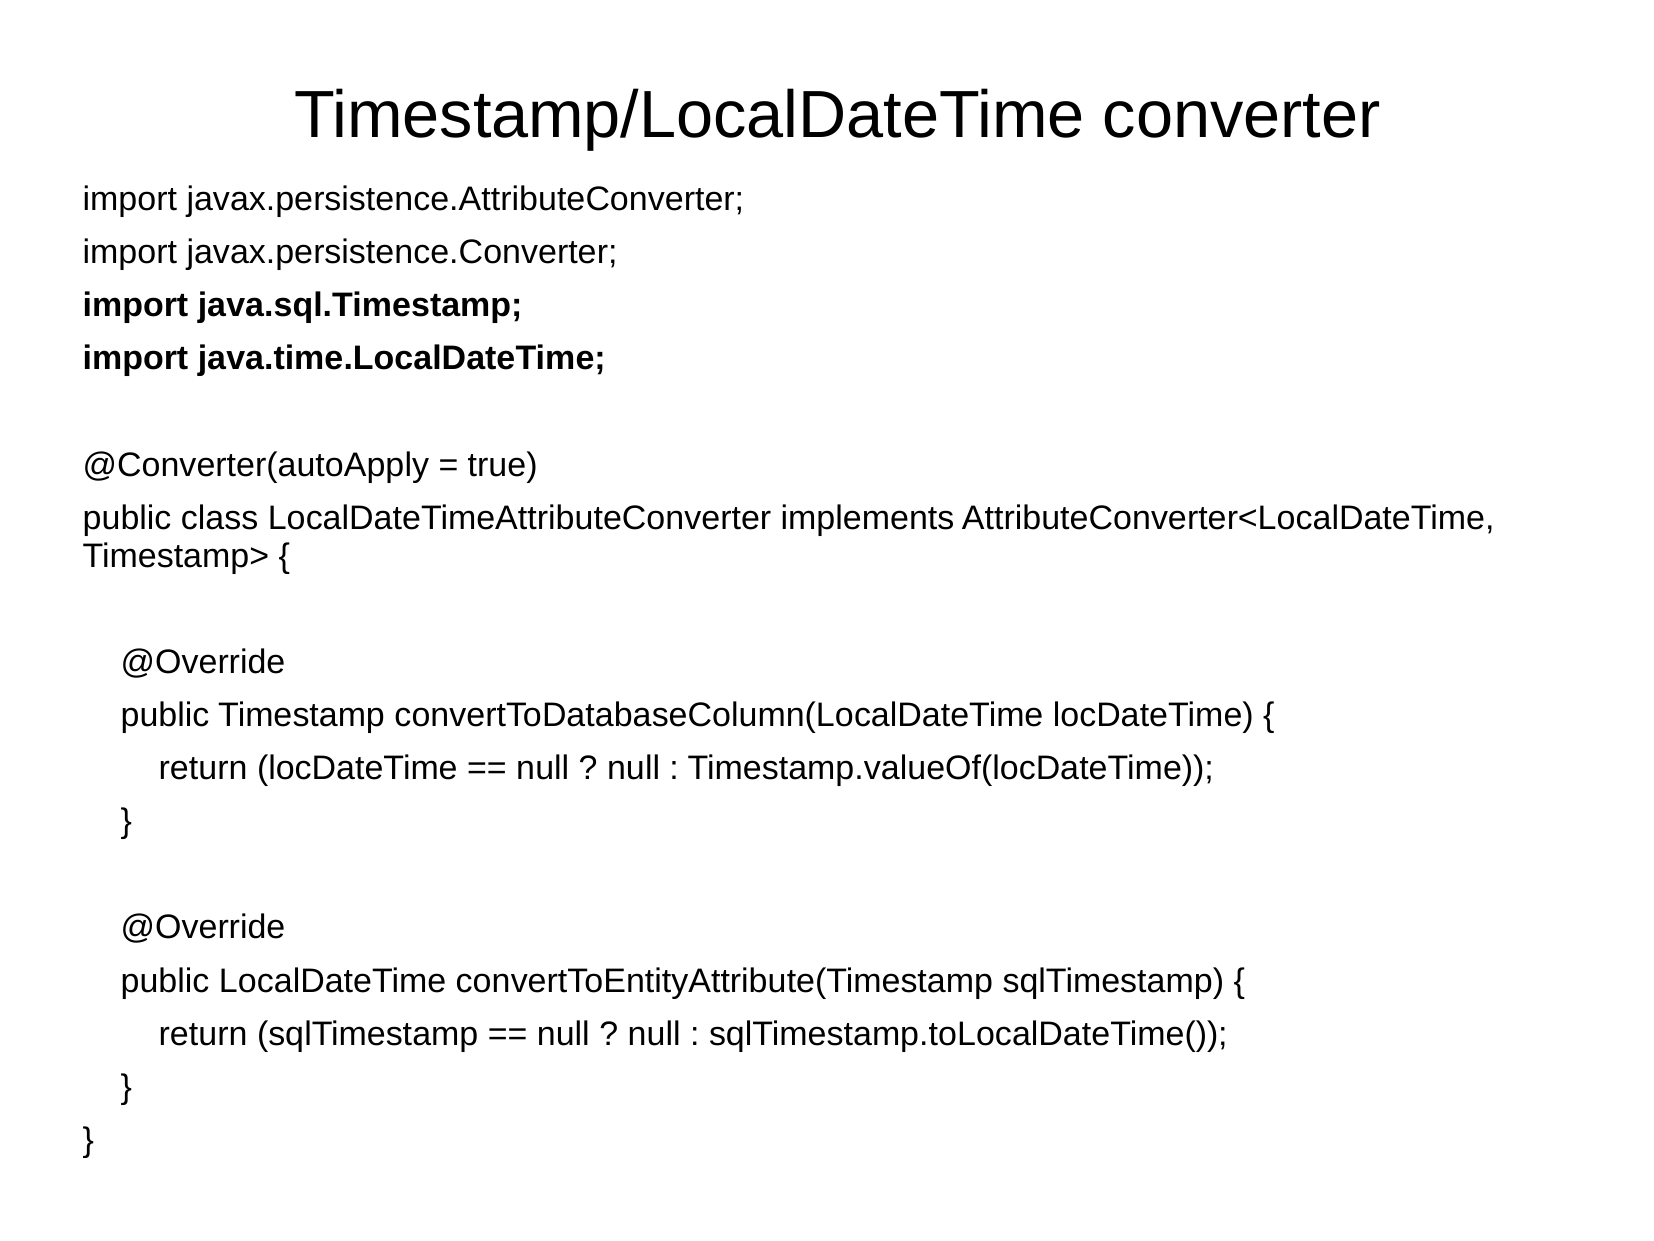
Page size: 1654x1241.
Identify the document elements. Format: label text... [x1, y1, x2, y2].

list import javax.persistence.AttributeConverter; import javax.persistence.Converter; import java.sql.Timestamp; import java.time.LocalDateTime; @Converter(autoApply = true) public class LocalDateTimeAttributeConverter implements AttributeConverter<LocalDateTime, Timestamp> { @Override public Timestamp convertToDatabaseColumn(LocalDateTime locDateTime) { return (locDateTime == null ? null : Timestamp.valueOf(locDateTime)); } @Override public LocalDateTime convertToEntityAttribute(Timestamp sqlTimestamp) { return (sqlTimestamp == null ? null : sqlTimestamp.toLocalDateTime()); } } [82, 180, 1571, 1171]
title Timestamp/LocalDateTime converter [105, 49, 1571, 181]
